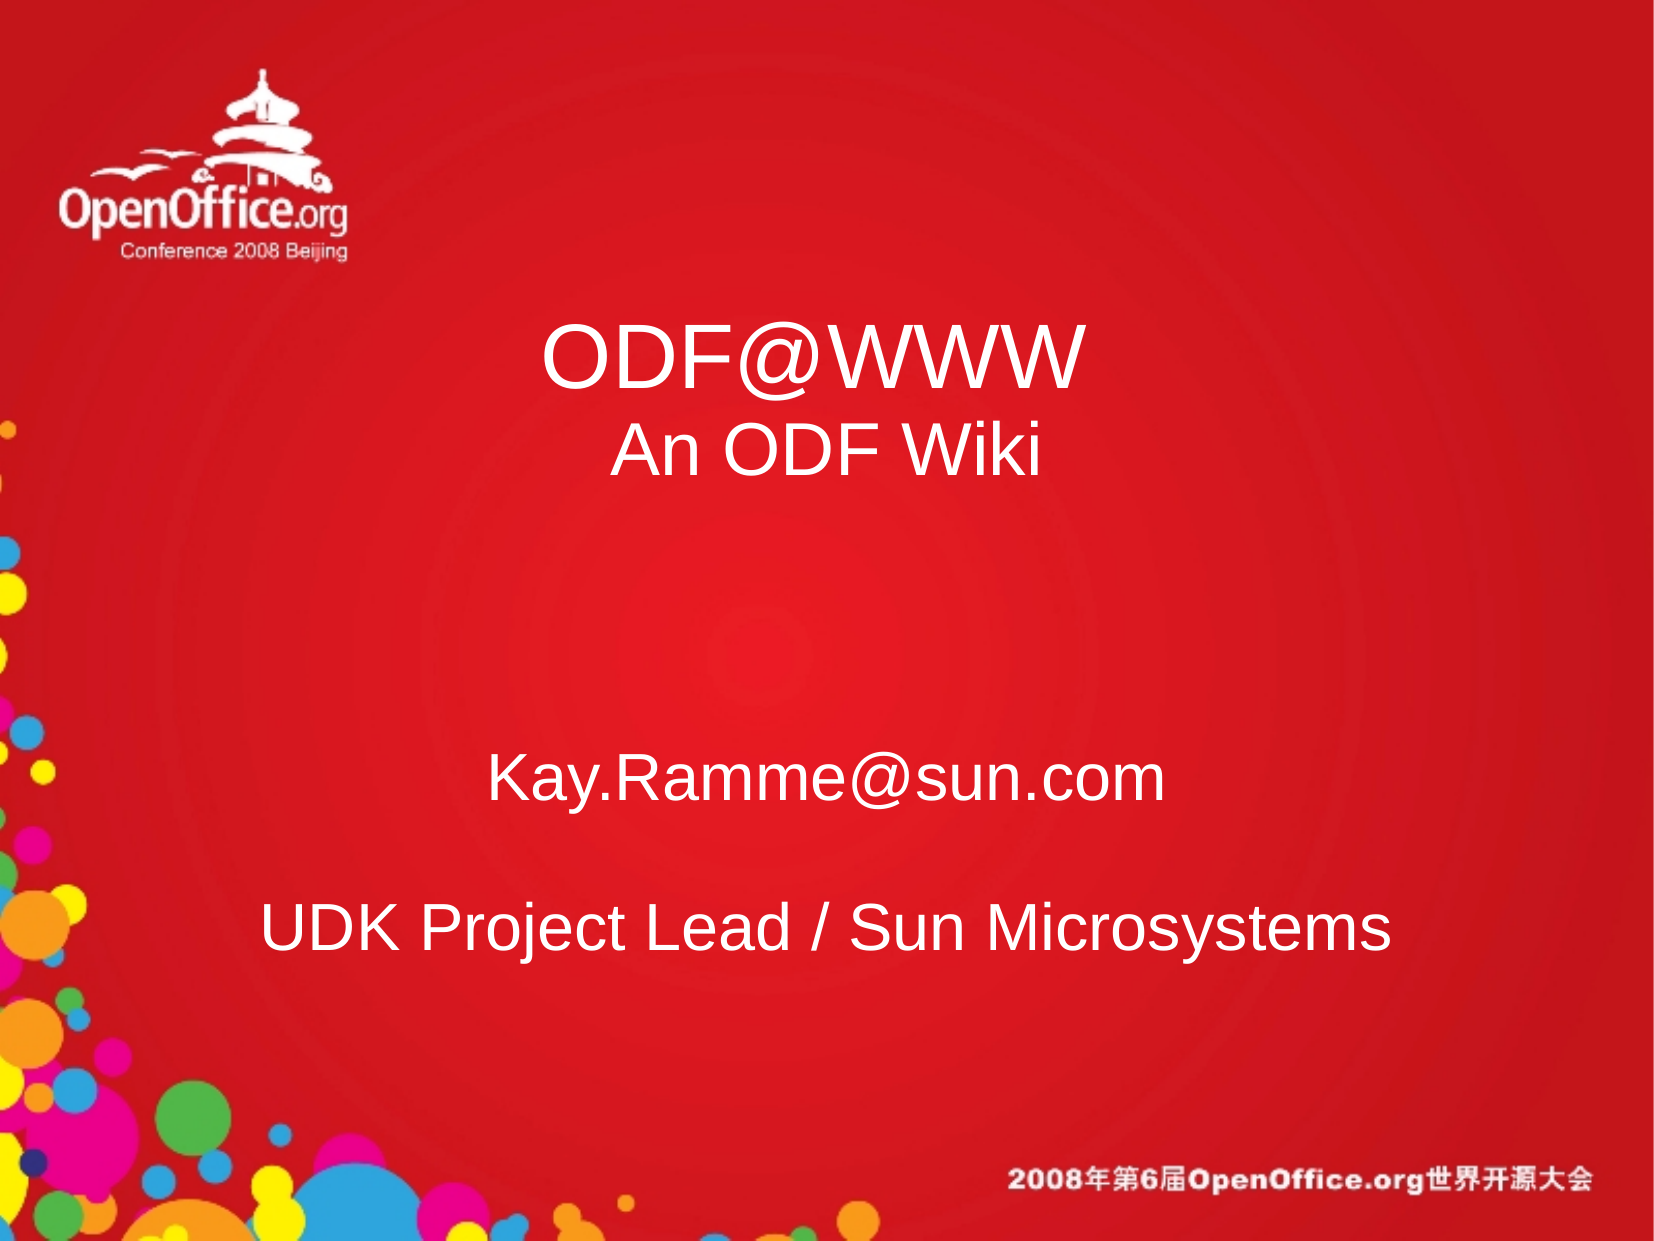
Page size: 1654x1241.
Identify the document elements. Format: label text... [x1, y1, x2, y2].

subtitle Kay.Ramme@sun.com UDK Project Lead / Sun Microsystems [82, 535, 1571, 1094]
title ODF@WWW An ODF Wiki [82, 302, 1571, 495]
picture [0, 0, 1654, 1241]
